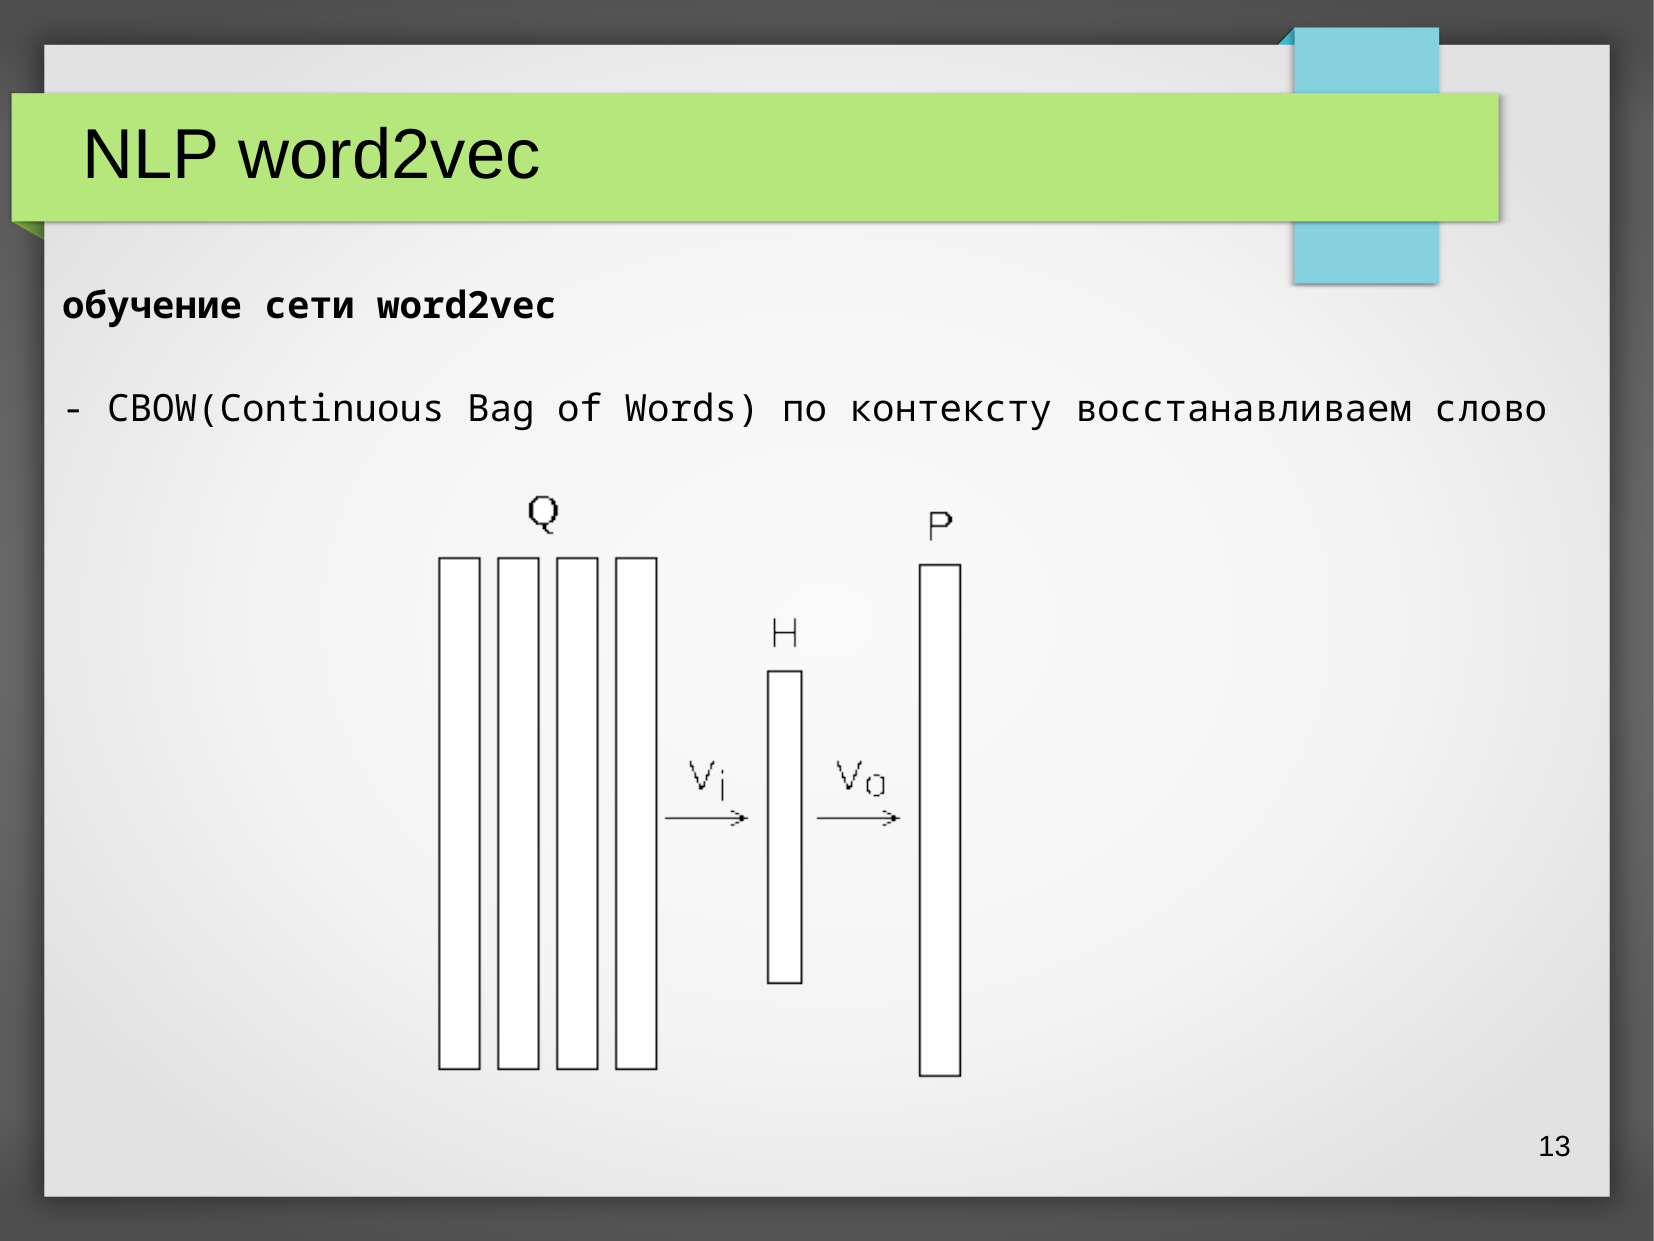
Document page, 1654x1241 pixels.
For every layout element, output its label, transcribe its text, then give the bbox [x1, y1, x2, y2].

picture [0, 0, 1654, 1241]
title NLP word2vec [82, 113, 1406, 194]
text_box обучение сети word2vec - CBOW(Continuous Bag of Words) по контексту восстанавливаем слово [47, 271, 1607, 486]
